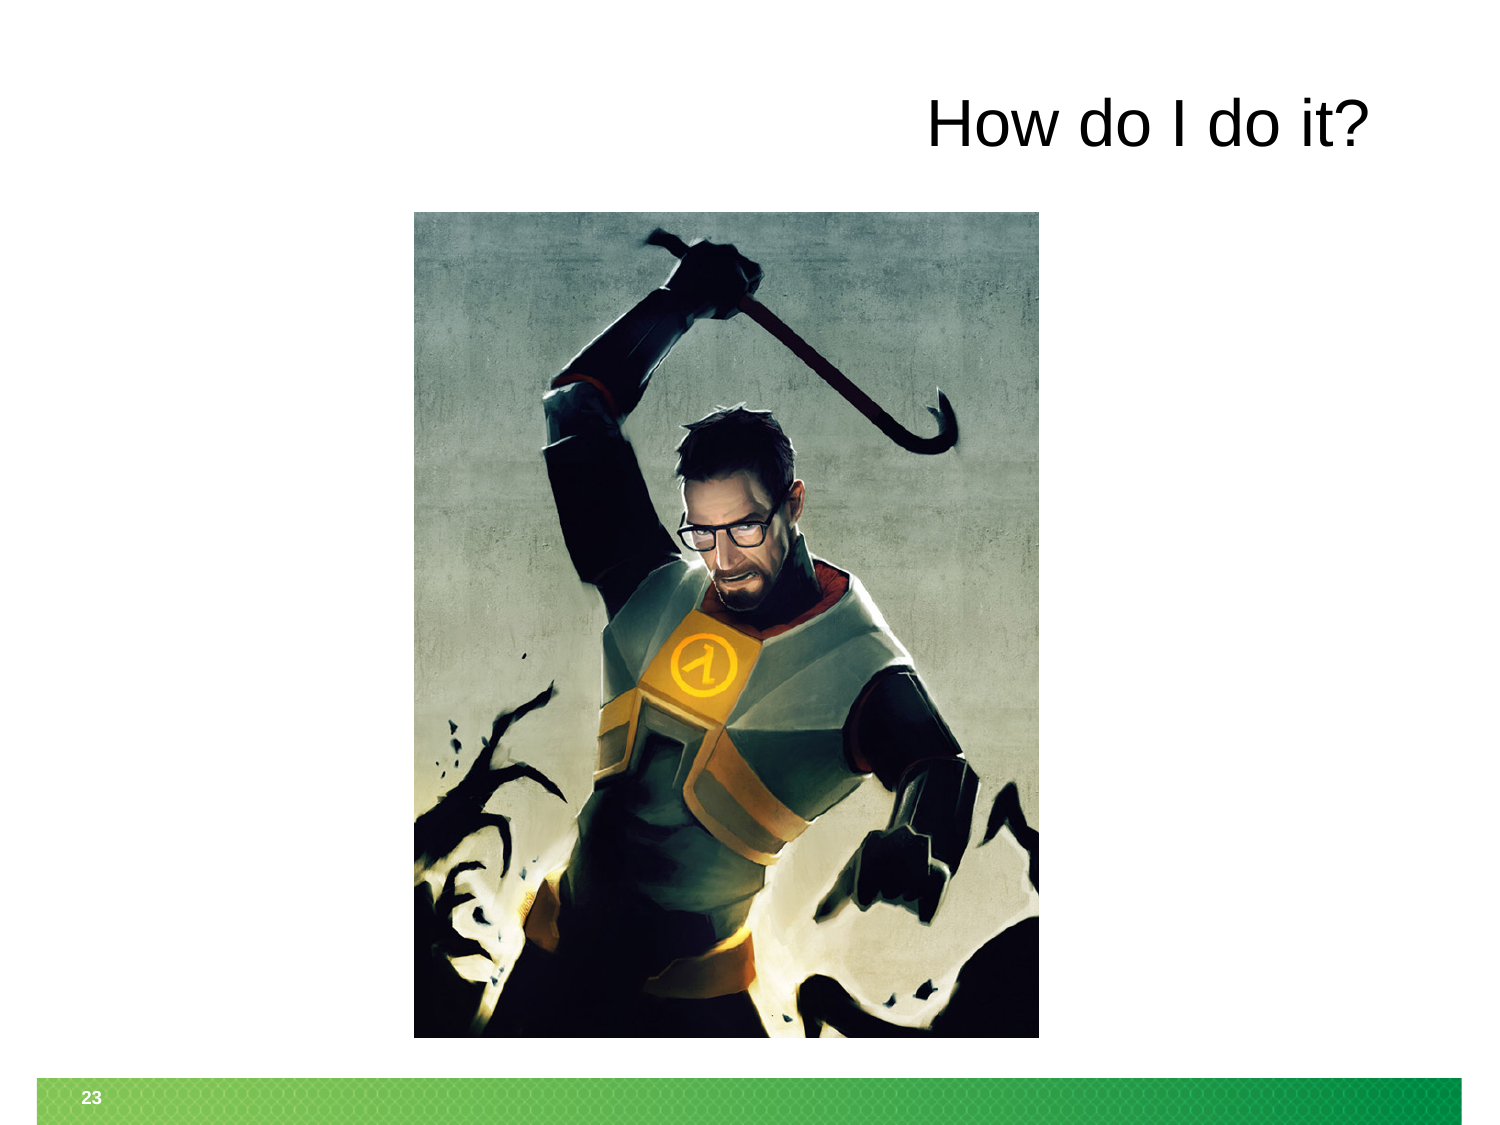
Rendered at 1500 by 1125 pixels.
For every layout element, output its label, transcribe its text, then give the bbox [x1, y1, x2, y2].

picture [36, 1078, 1462, 1125]
picture [414, 212, 1039, 1038]
title How do I do it? [135, 41, 1372, 204]
